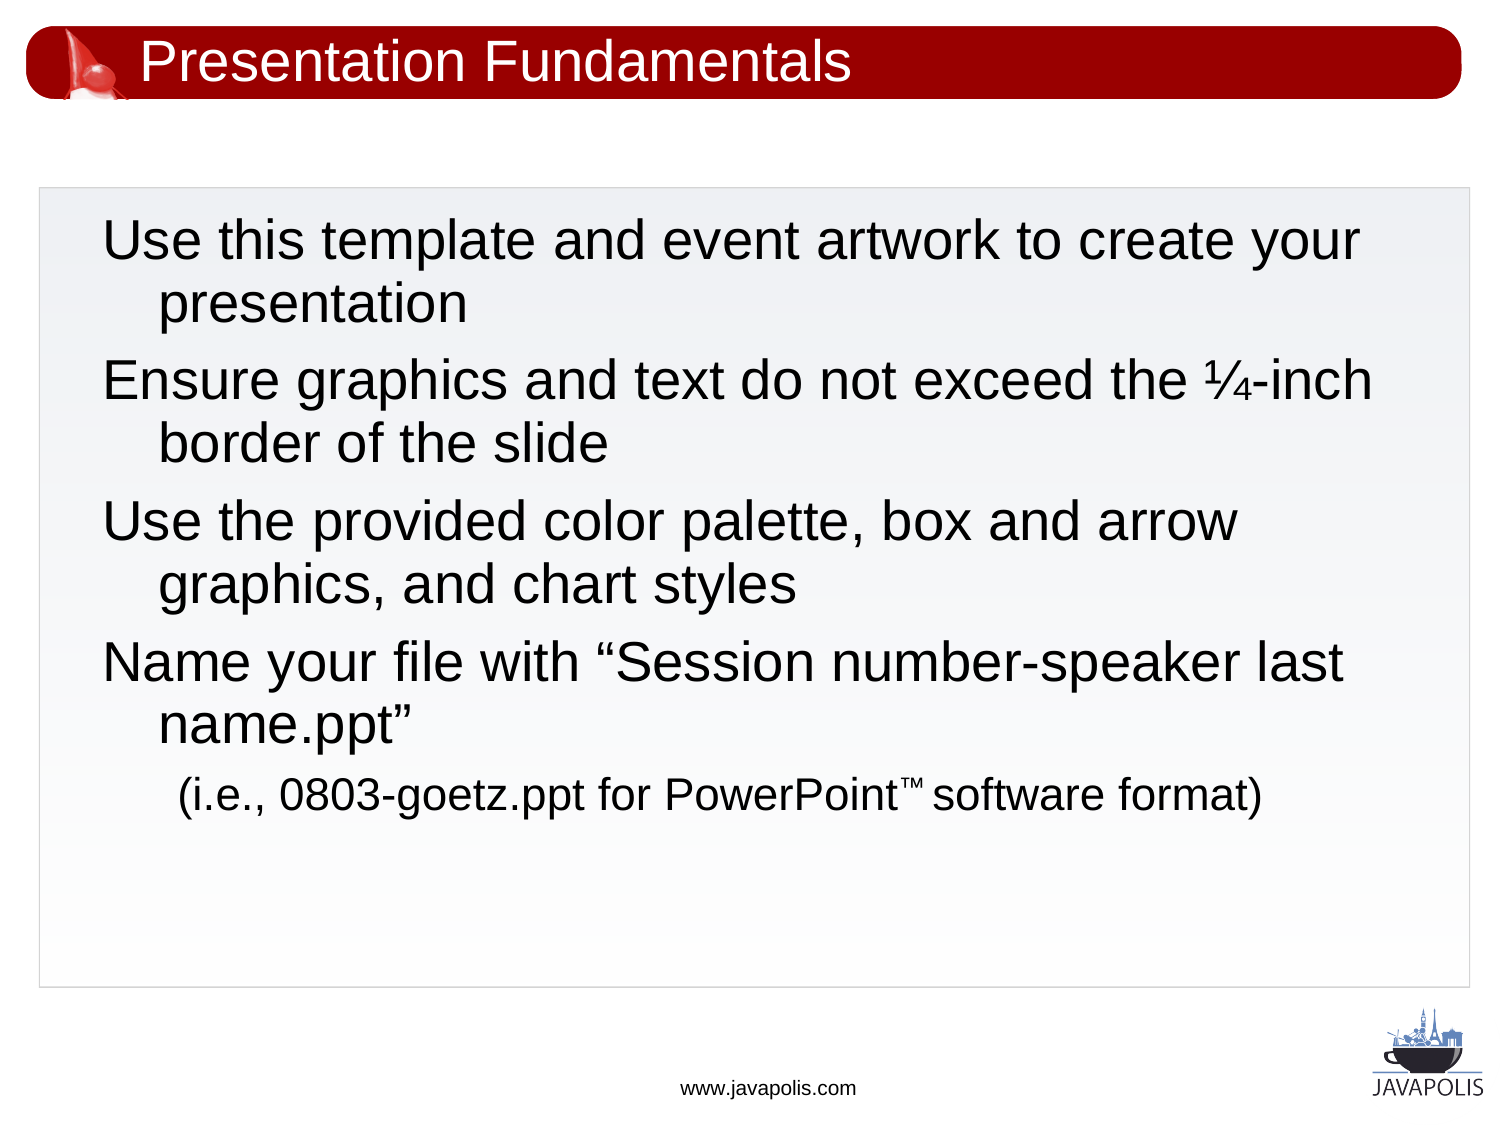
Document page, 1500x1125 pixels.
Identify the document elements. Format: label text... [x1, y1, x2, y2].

picture [62, 28, 125, 100]
title Presentation Fundamentals [125, 0, 1450, 100]
list Use this template and event artwork to create your presentation Ensure graphics and text do not exceed the ¼-inch border of the slide Use the provided color palette, box and arrow graphics, and chart styles Name your file with “Session number-speaker last name.ppt” (i.e., 0803-goetz.ppt for PowerPoint™ software format) [87, 199, 1426, 1125]
picture [1426, 1006, 1500, 1125]
